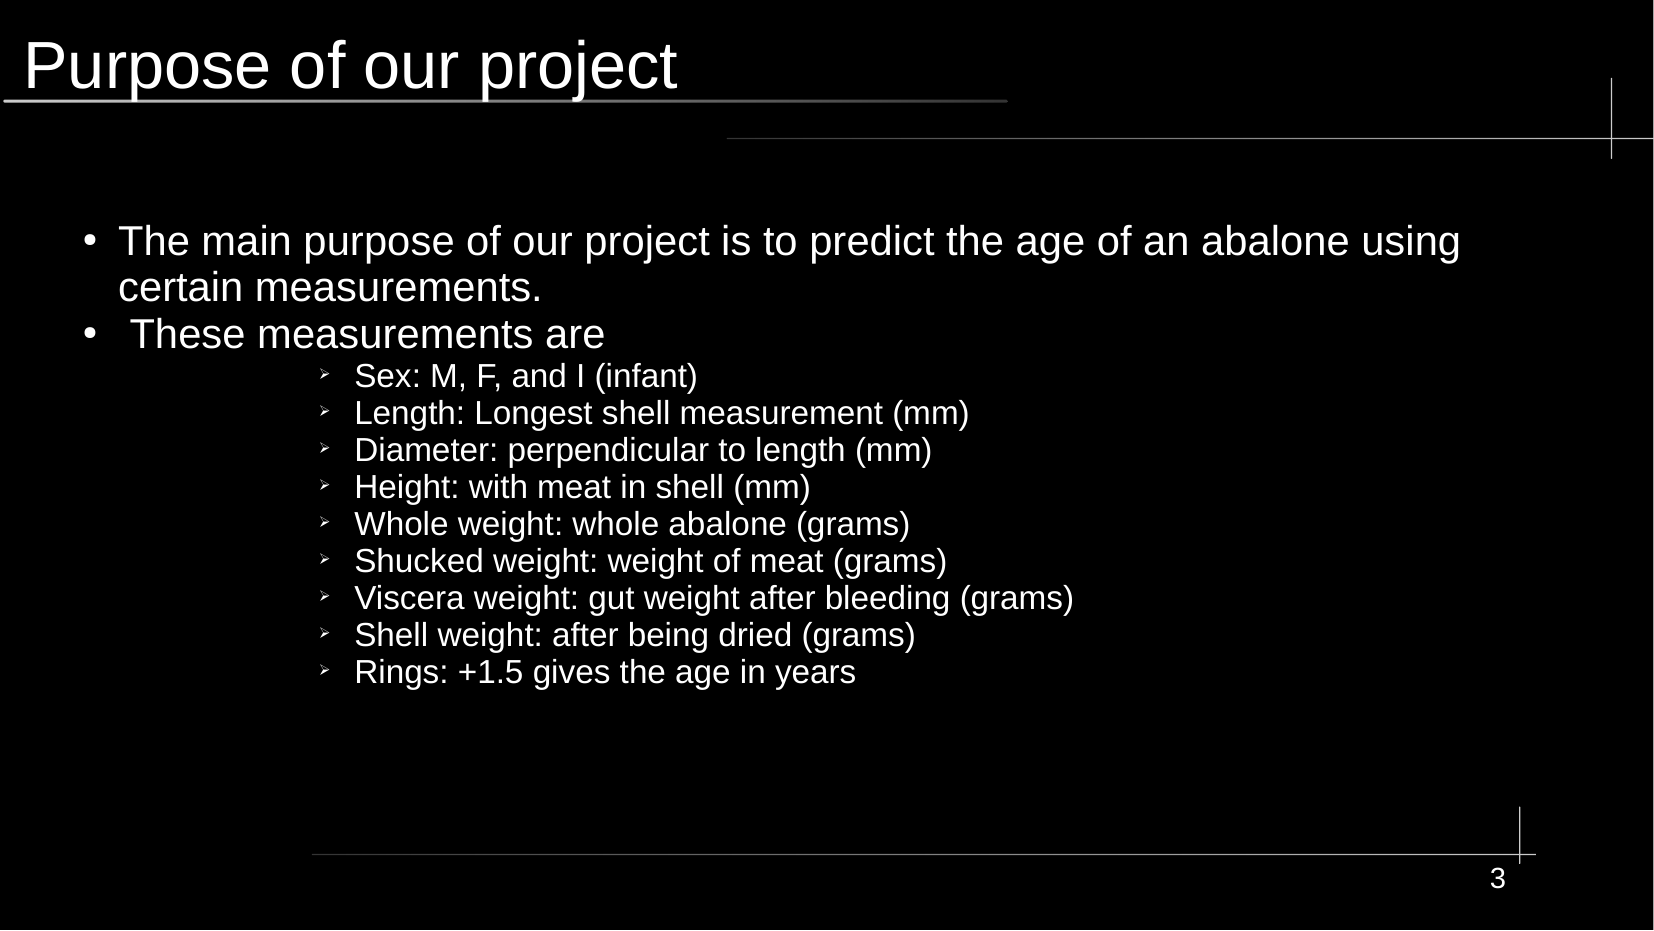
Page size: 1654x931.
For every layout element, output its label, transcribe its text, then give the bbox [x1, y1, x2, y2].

title Purpose of our project [23, 11, 1589, 119]
subtitle The main purpose of our project is to predict the age of an abalone using certain measurements. These measurements are Sex: M, F, and I (infant) Length: Longest shell measurement (mm) Diameter: perpendicular to length (mm) Height: with meat in shell (mm) Whole weight: whole abalone (grams) Shucked weight: weight of meat (grams) Viscera weight: gut weight after bleeding (grams) Shell weight: after being dried (grams) Rings: +1.5 gives the age in years [82, 217, 1571, 758]
